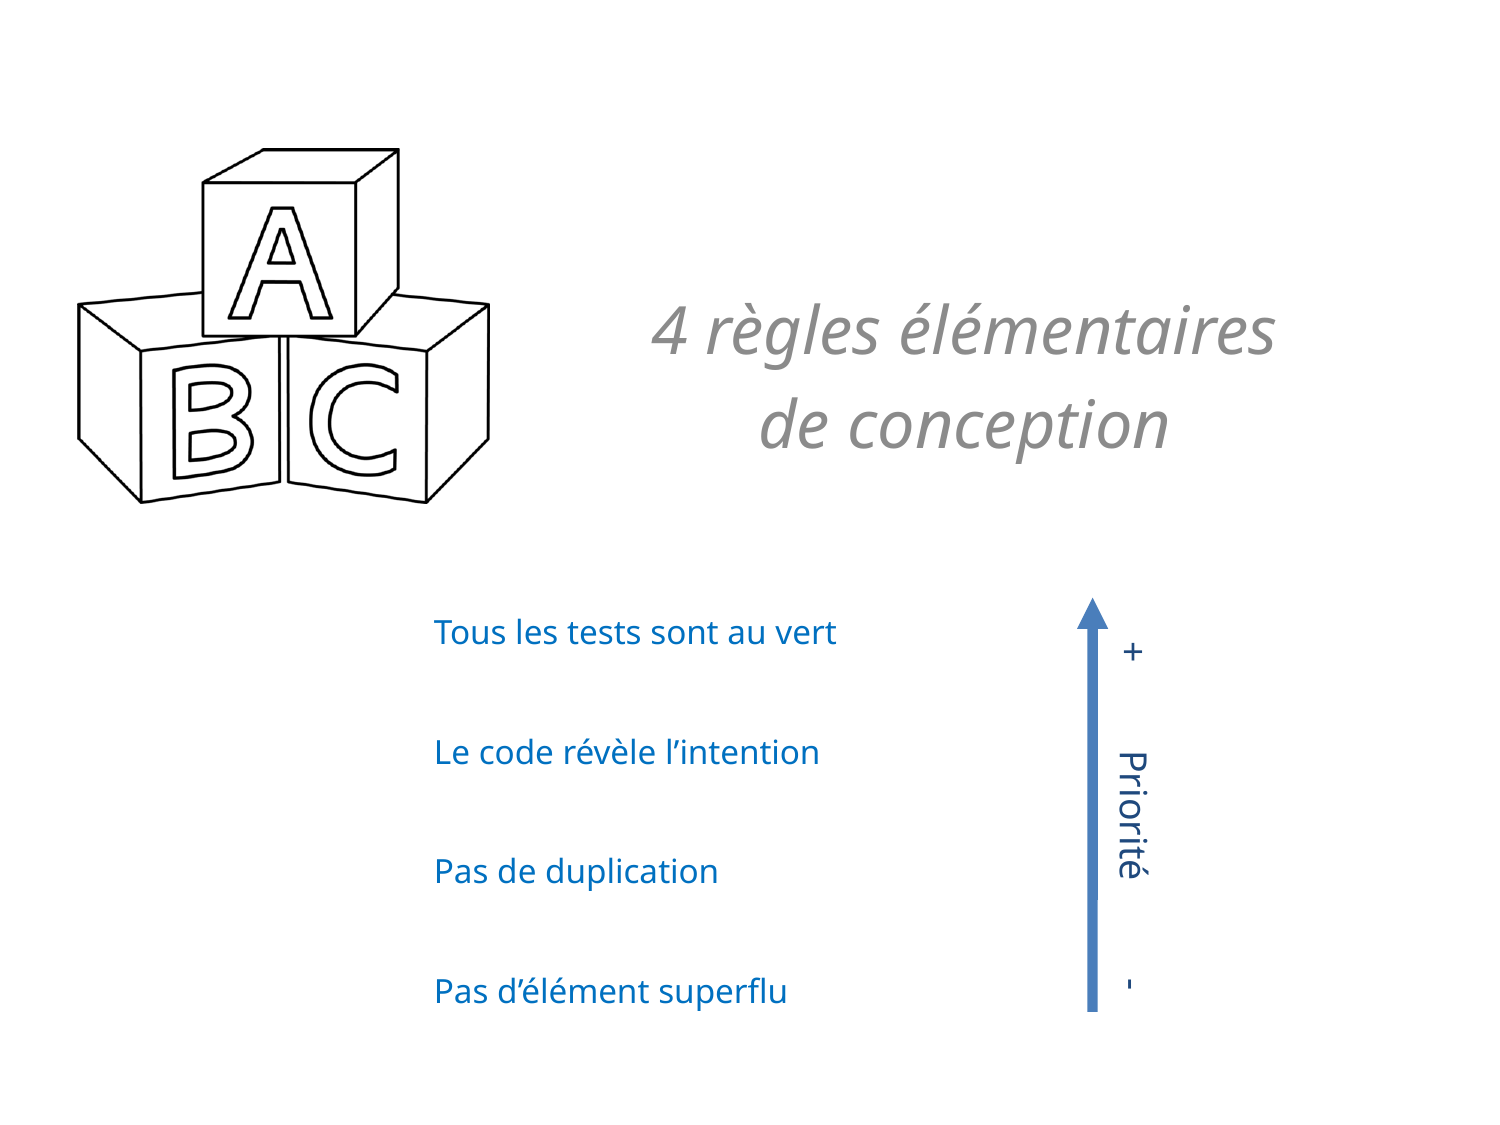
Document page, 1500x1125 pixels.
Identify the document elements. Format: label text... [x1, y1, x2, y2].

text_box + [1105, 626, 1165, 681]
text_box Tous les tests sont au vert Le code révèle l’intention Pas de duplication Pas d’élément superflu [419, 603, 1081, 1018]
picture [77, 148, 490, 504]
text_box Priorité [1104, 735, 1165, 924]
text_box 4 règles élémentaires de conception [506, 139, 1424, 611]
text_box - [1104, 964, 1165, 1018]
